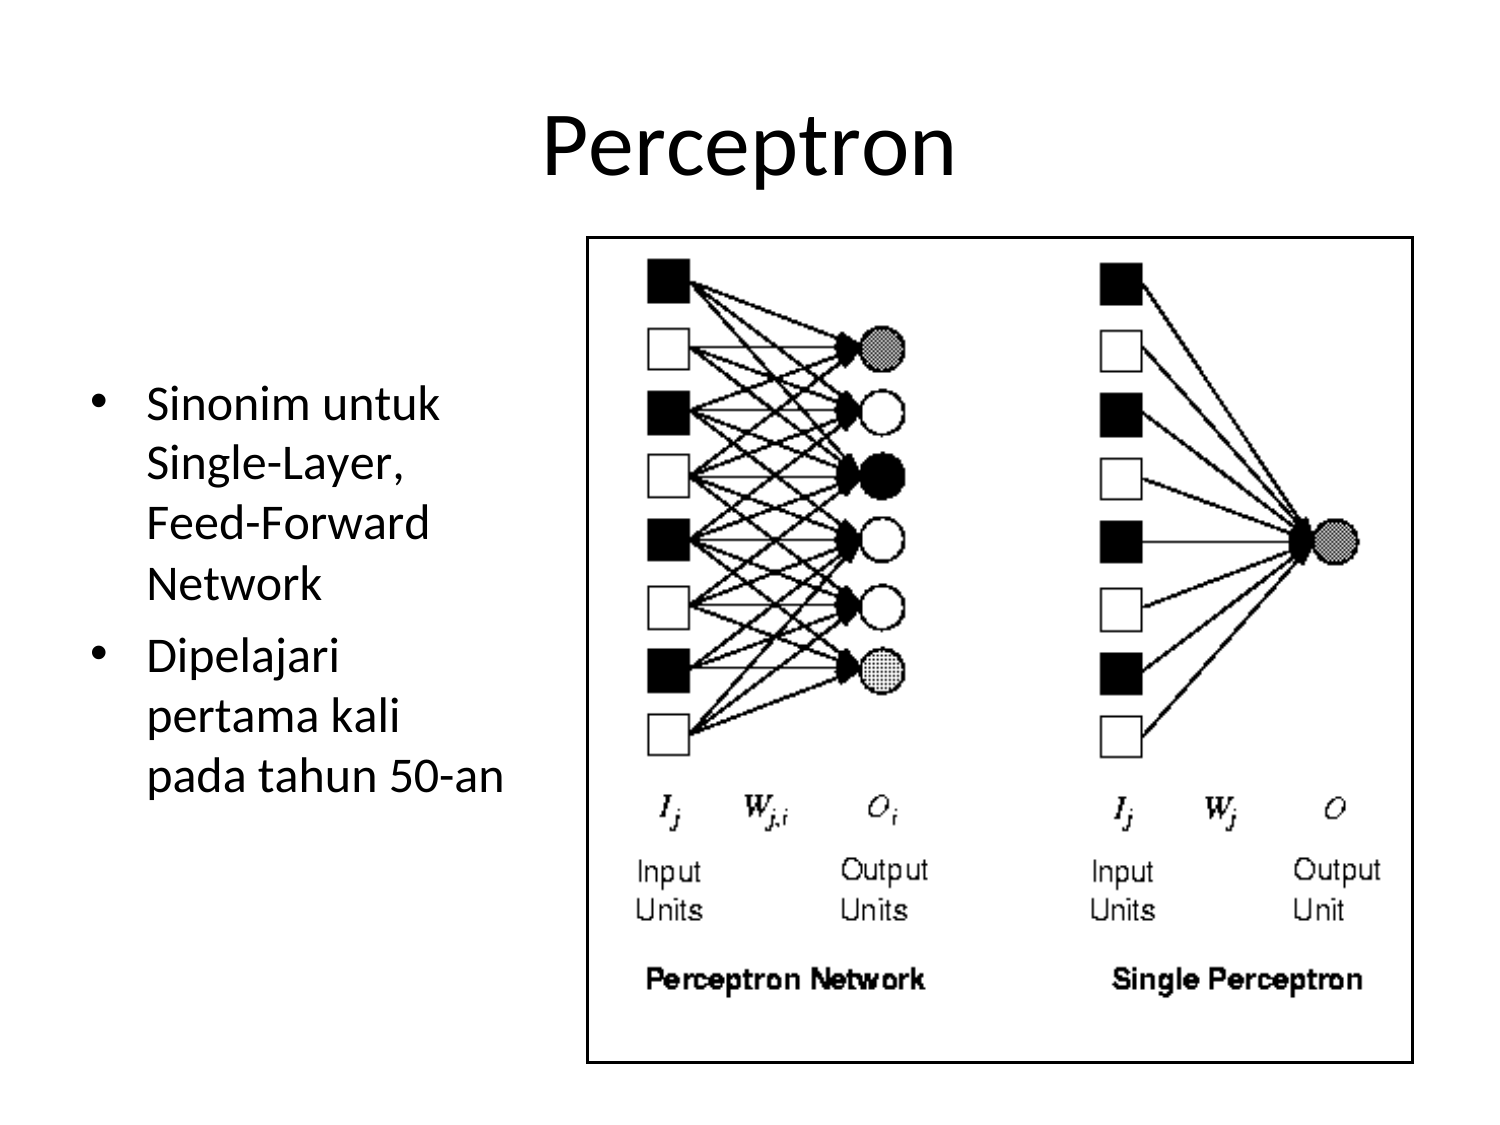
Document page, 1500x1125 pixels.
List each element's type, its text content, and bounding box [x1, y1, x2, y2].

chart [589, 239, 1411, 1061]
list Sinonim untuk Single-Layer, Feed-Forward Network Dipelajari pertama kali pada tahun 50-an [75, 362, 526, 938]
title Perceptron [75, 45, 1426, 233]
